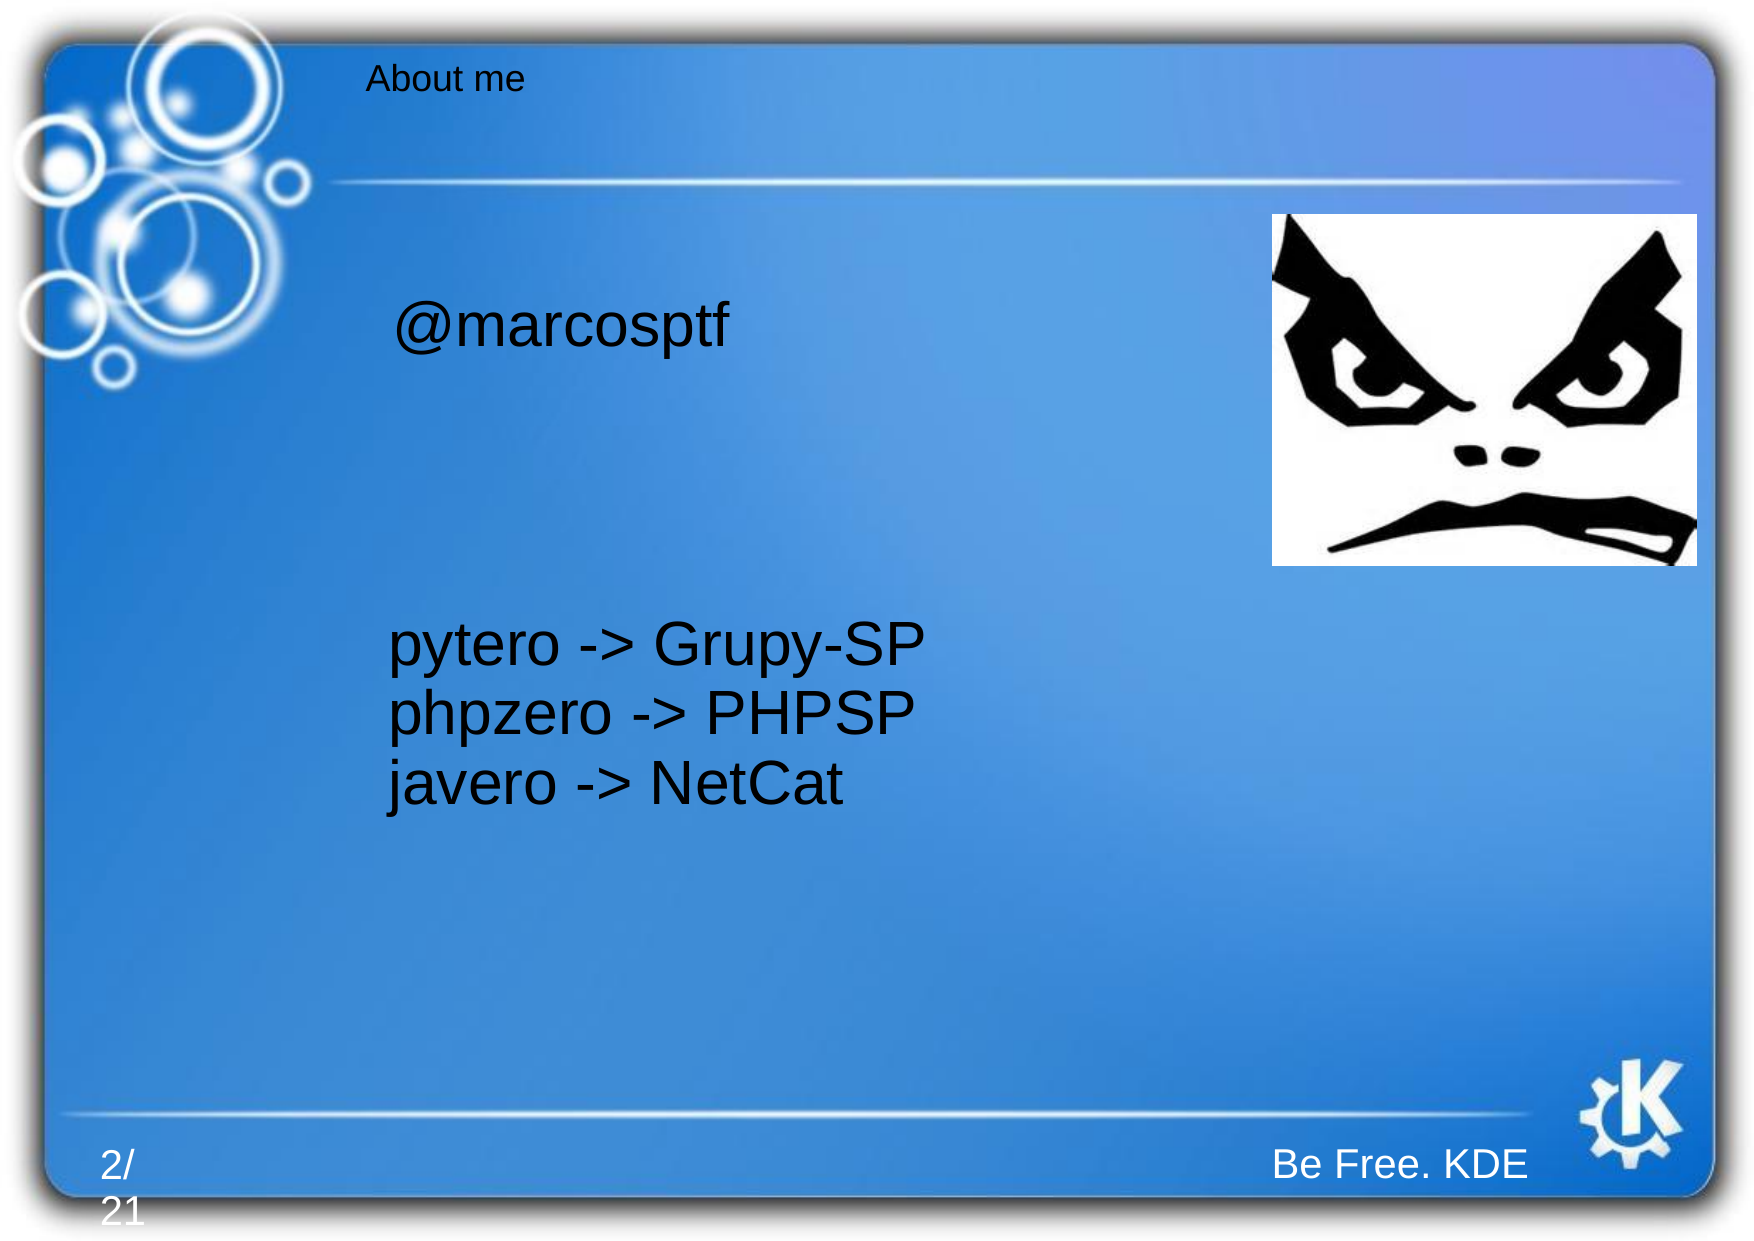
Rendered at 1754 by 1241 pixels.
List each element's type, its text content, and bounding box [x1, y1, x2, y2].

picture [0, 0, 1754, 1241]
title About me [350, 49, 1649, 174]
text_box @marcosptf [377, 282, 1236, 538]
text_box pytero -> Grupy-SP phpzero -> PHPSP javero -> NetCat [373, 559, 1290, 836]
